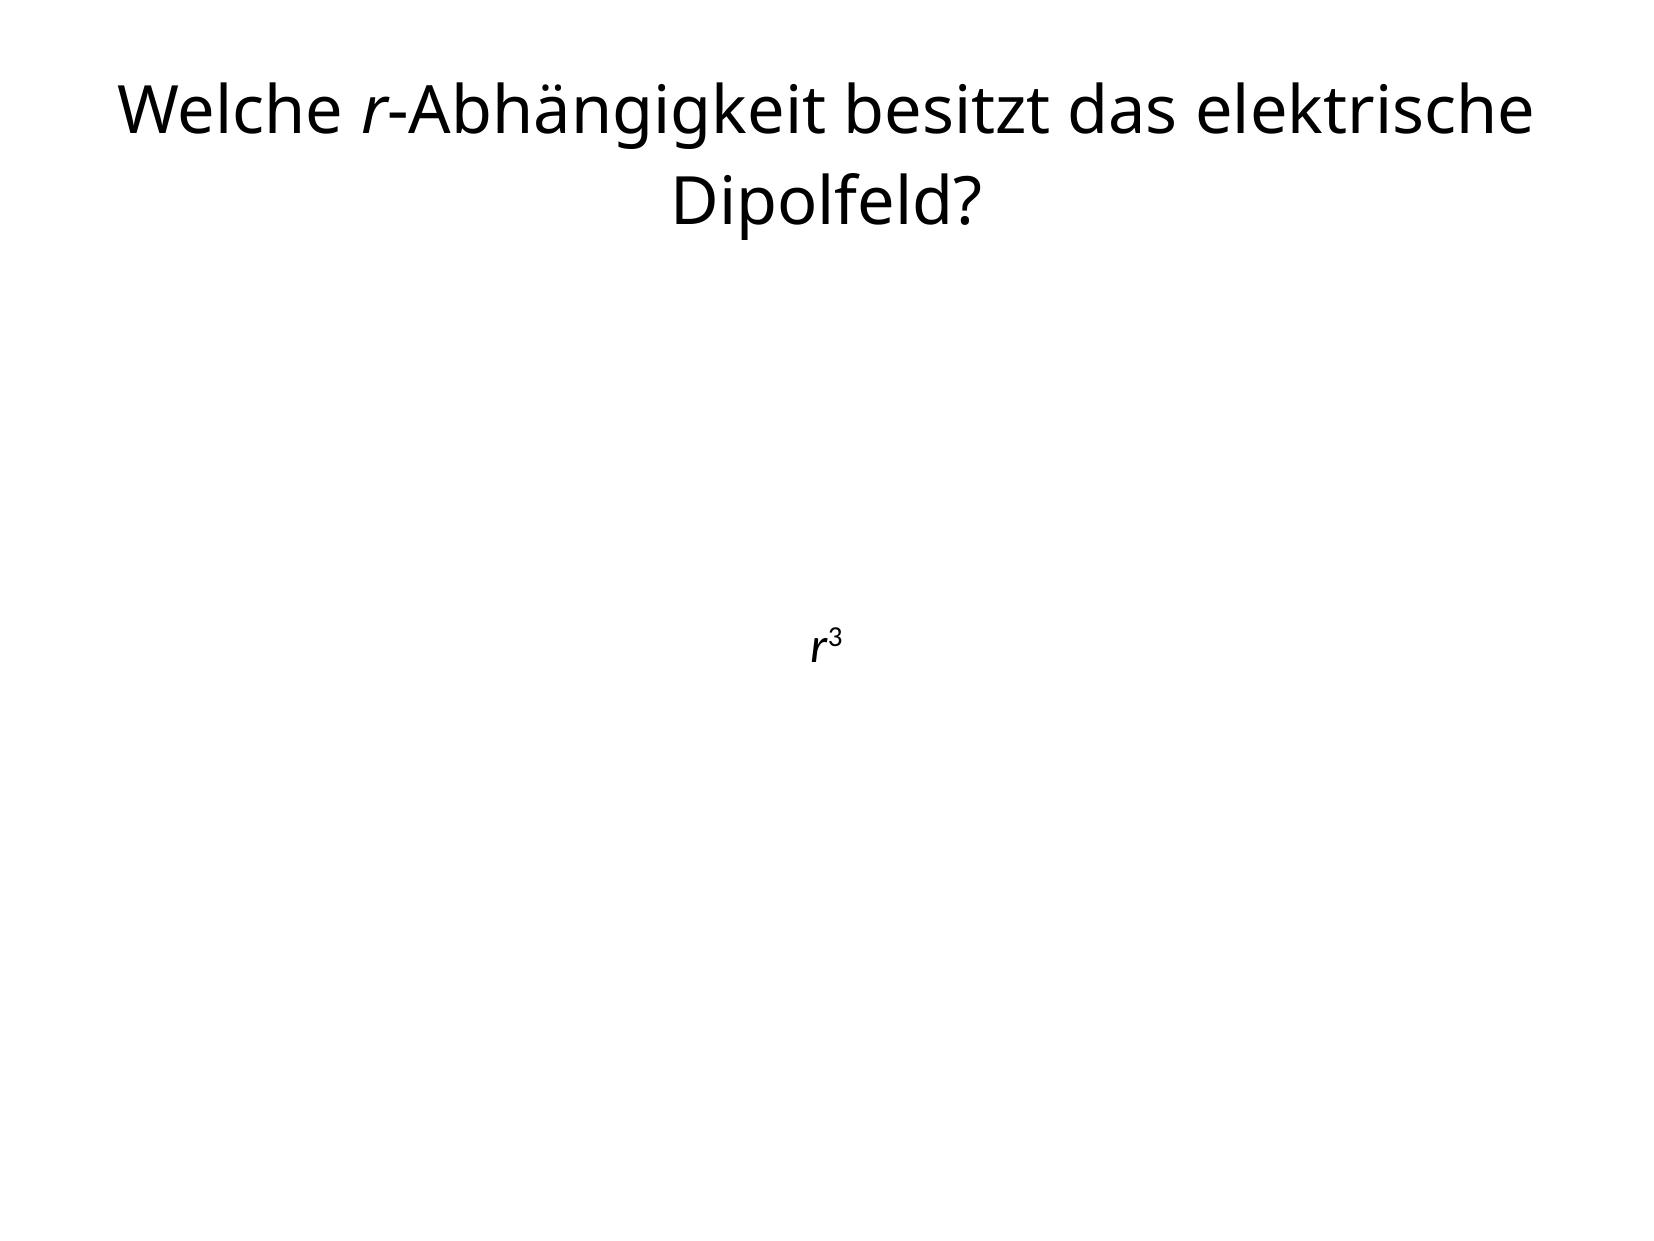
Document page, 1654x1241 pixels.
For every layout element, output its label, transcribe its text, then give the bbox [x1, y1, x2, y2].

subtitle r3 [82, 290, 1571, 1010]
title Welche r-Abhängigkeit besitzt das elektrische Dipolfeld? [82, 49, 1571, 257]
